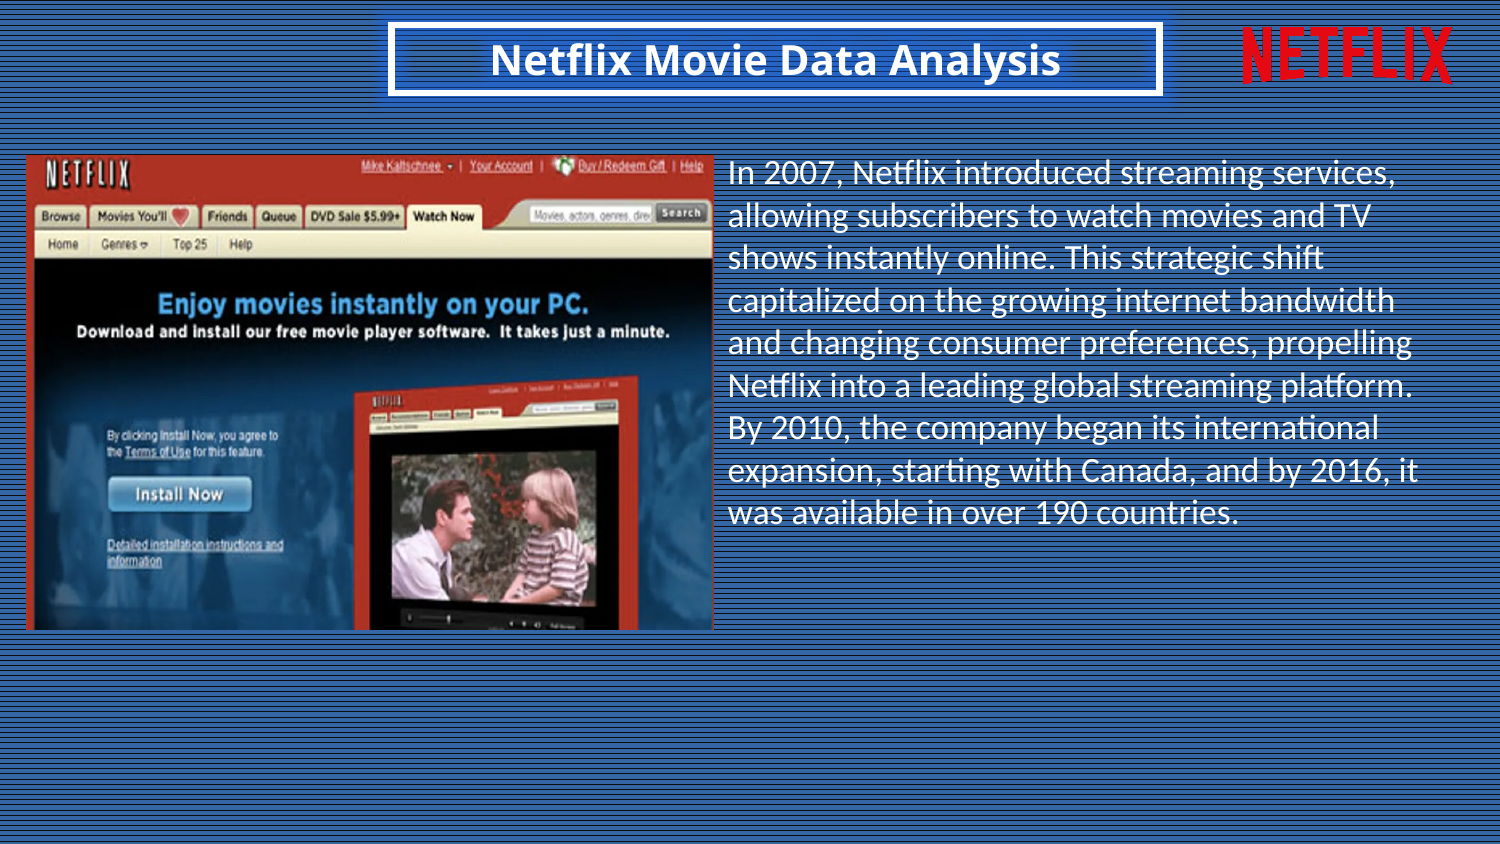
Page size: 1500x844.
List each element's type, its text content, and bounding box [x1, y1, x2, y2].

picture [1235, 20, 1459, 89]
text_box In 2007, Netflix introduced streaming services, allowing subscribers to watch movies and TV shows instantly online. This strategic shift capitalized on the growing internet bandwidth and changing consumer preferences, propelling Netflix into a leading global streaming platform. By 2010, the company began its international expansion, starting with Canada, and by 2016, it was available in over 190 countries. [713, 141, 1438, 540]
text_box Netflix Movie Data Analysis [391, 24, 1160, 93]
picture [26, 155, 714, 630]
